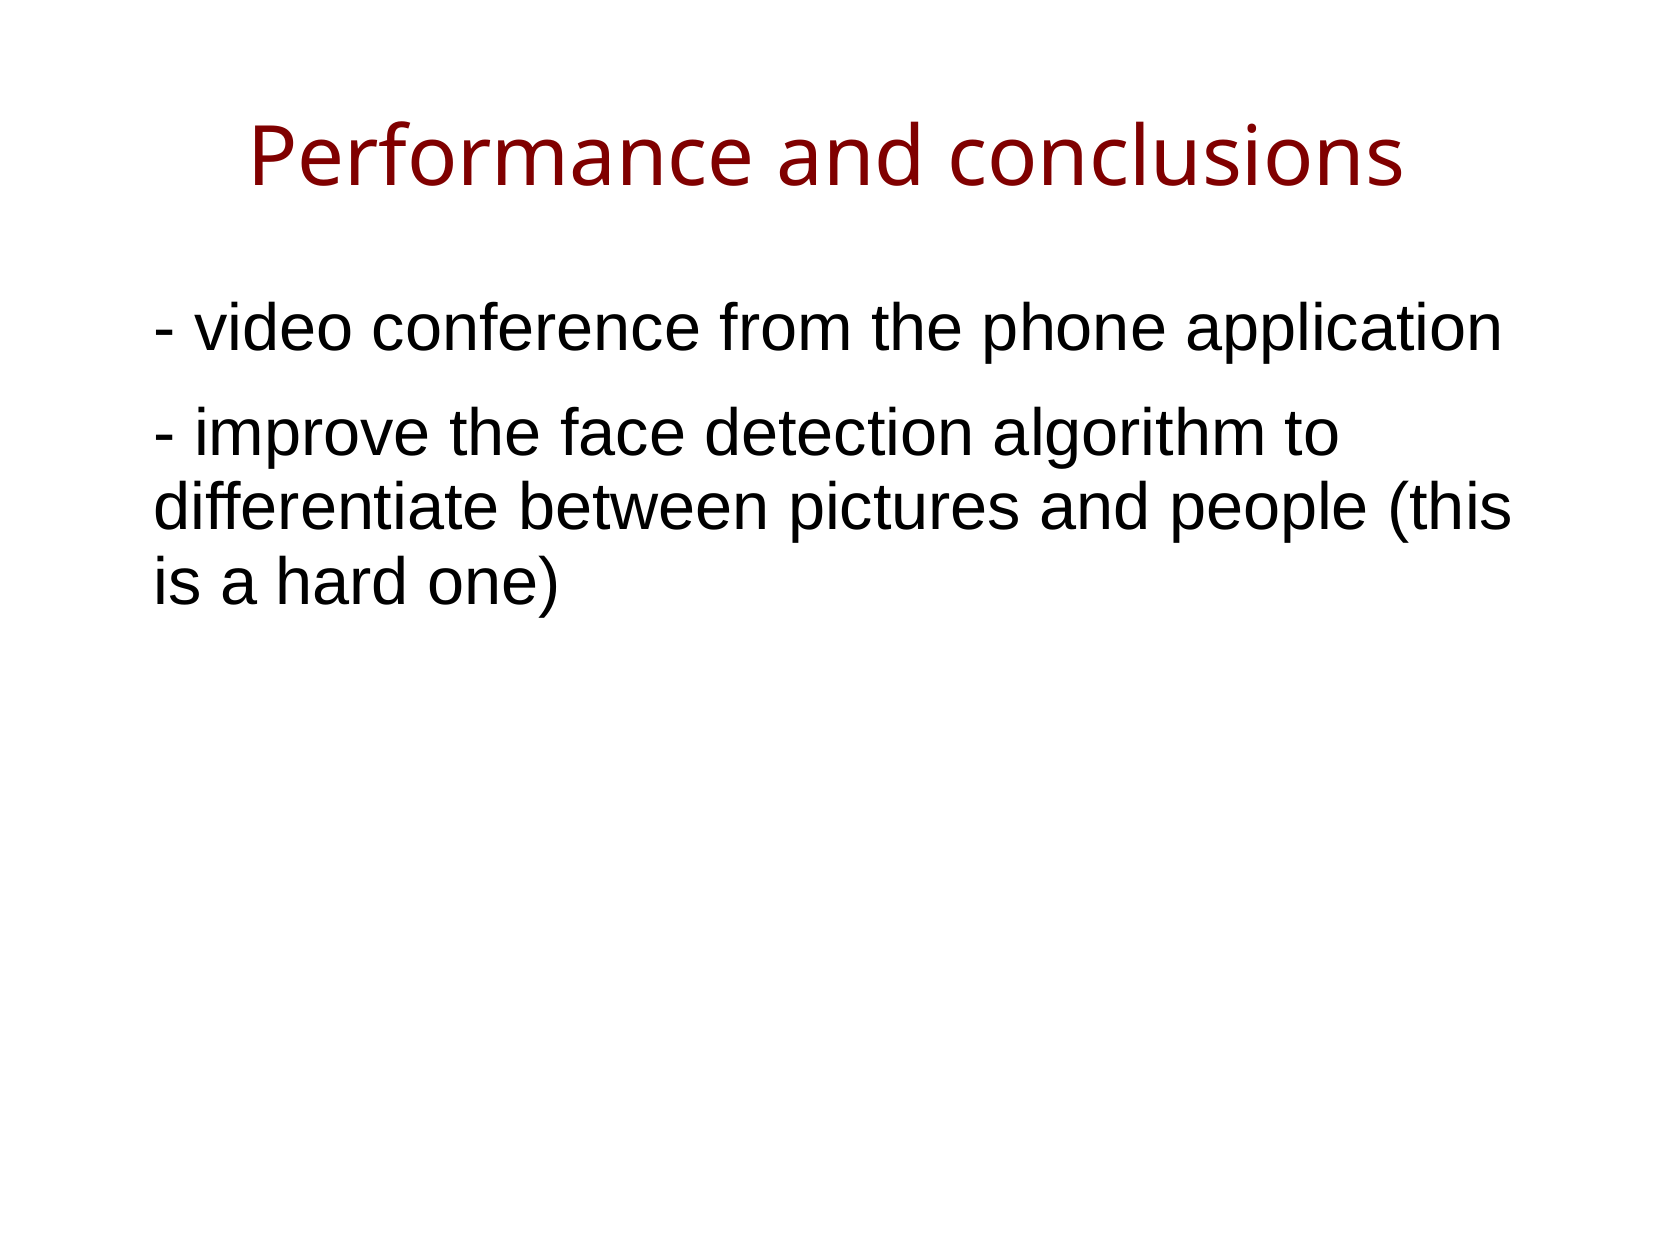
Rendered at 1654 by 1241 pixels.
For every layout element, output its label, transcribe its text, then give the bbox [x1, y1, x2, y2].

list - video conference from the phone application - improve the face detection algorithm to differentiate between pictures and people (this is a hard one) [82, 290, 1571, 1010]
title Performance and conclusions [82, 49, 1571, 257]
